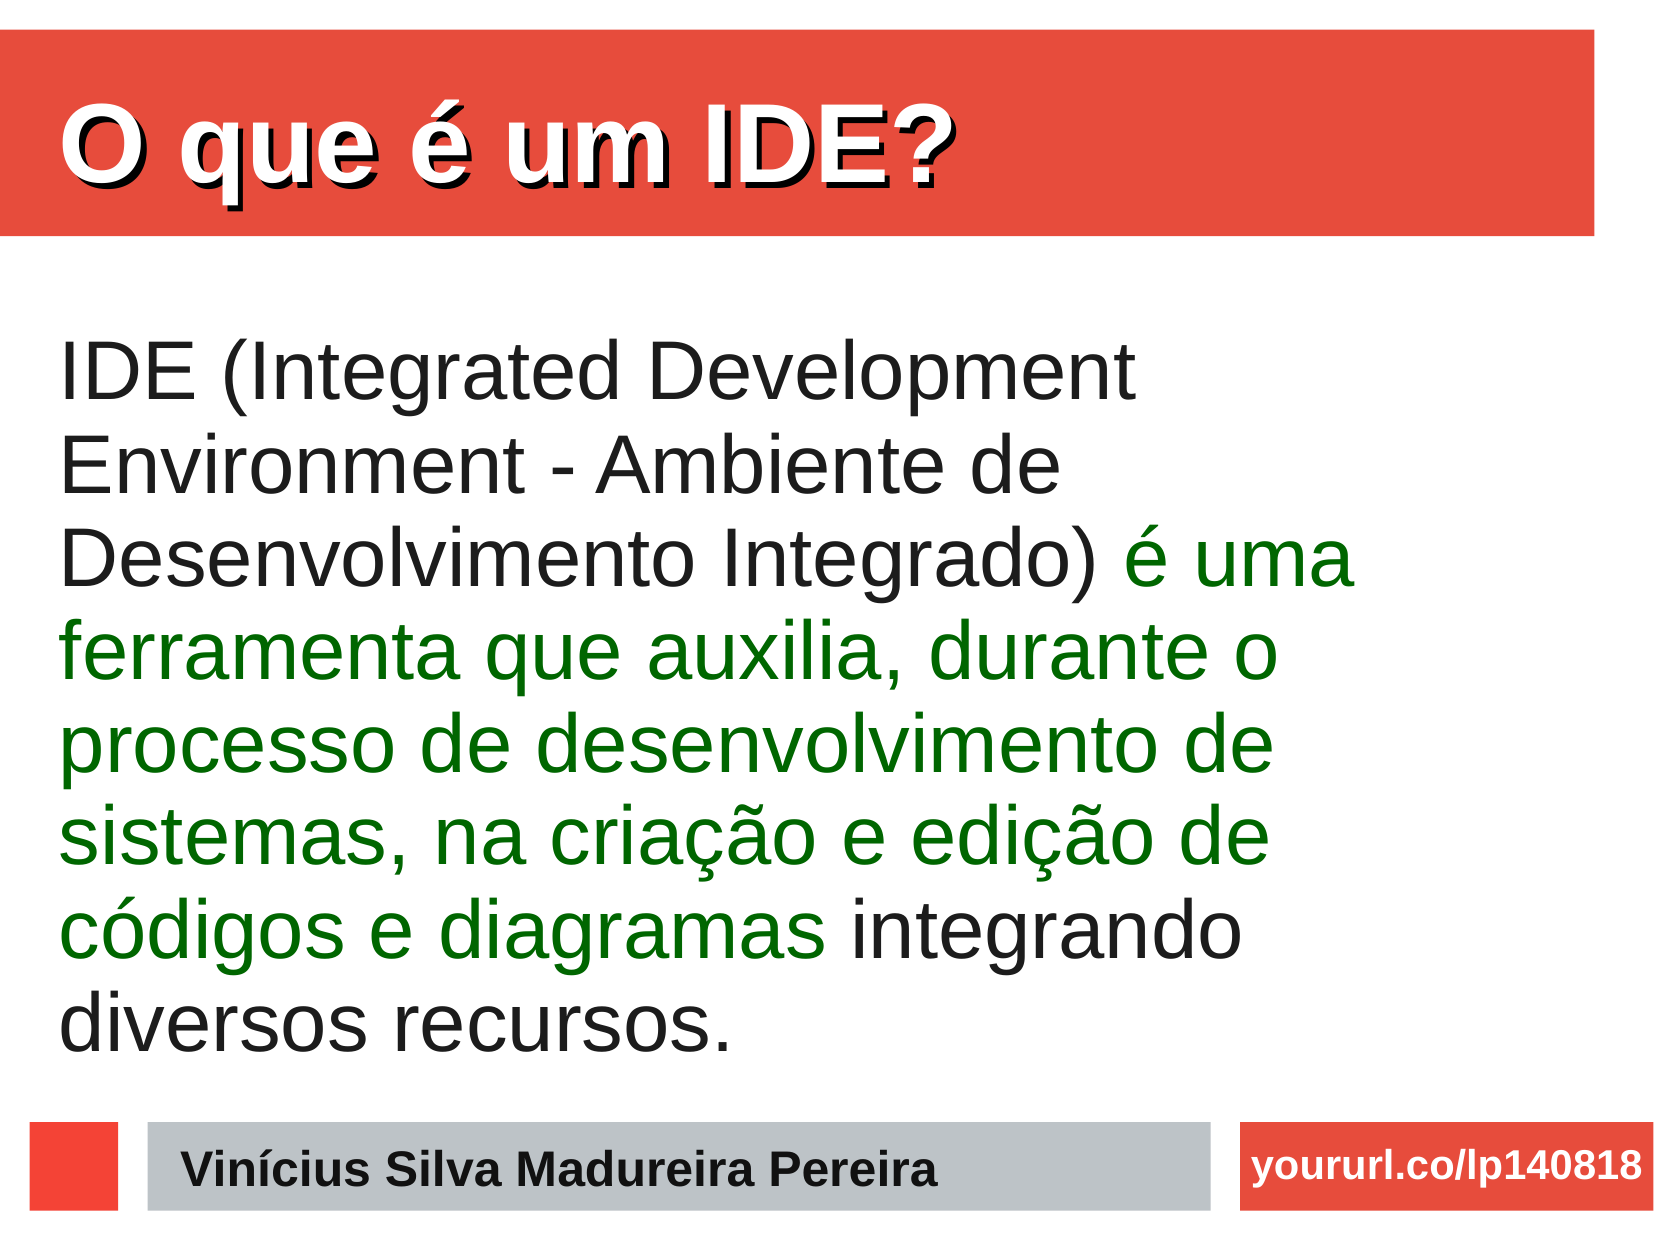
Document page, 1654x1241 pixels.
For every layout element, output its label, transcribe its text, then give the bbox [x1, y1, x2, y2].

text_box Vinícius Silva Madureira Pereira [165, 1133, 1170, 1205]
title O que é um IDE? [59, 59, 1595, 207]
list IDE (Integrated Development Environment - Ambiente de Desenvolvimento Integrado) é uma ferramenta que auxilia, durante o processo de desenvolvimento de sistemas, na criação e edição de códigos e diagramas integrando diversos recursos. [59, 324, 1565, 1093]
text_box yoururl.co/lp140818 [1228, 1133, 1654, 1205]
